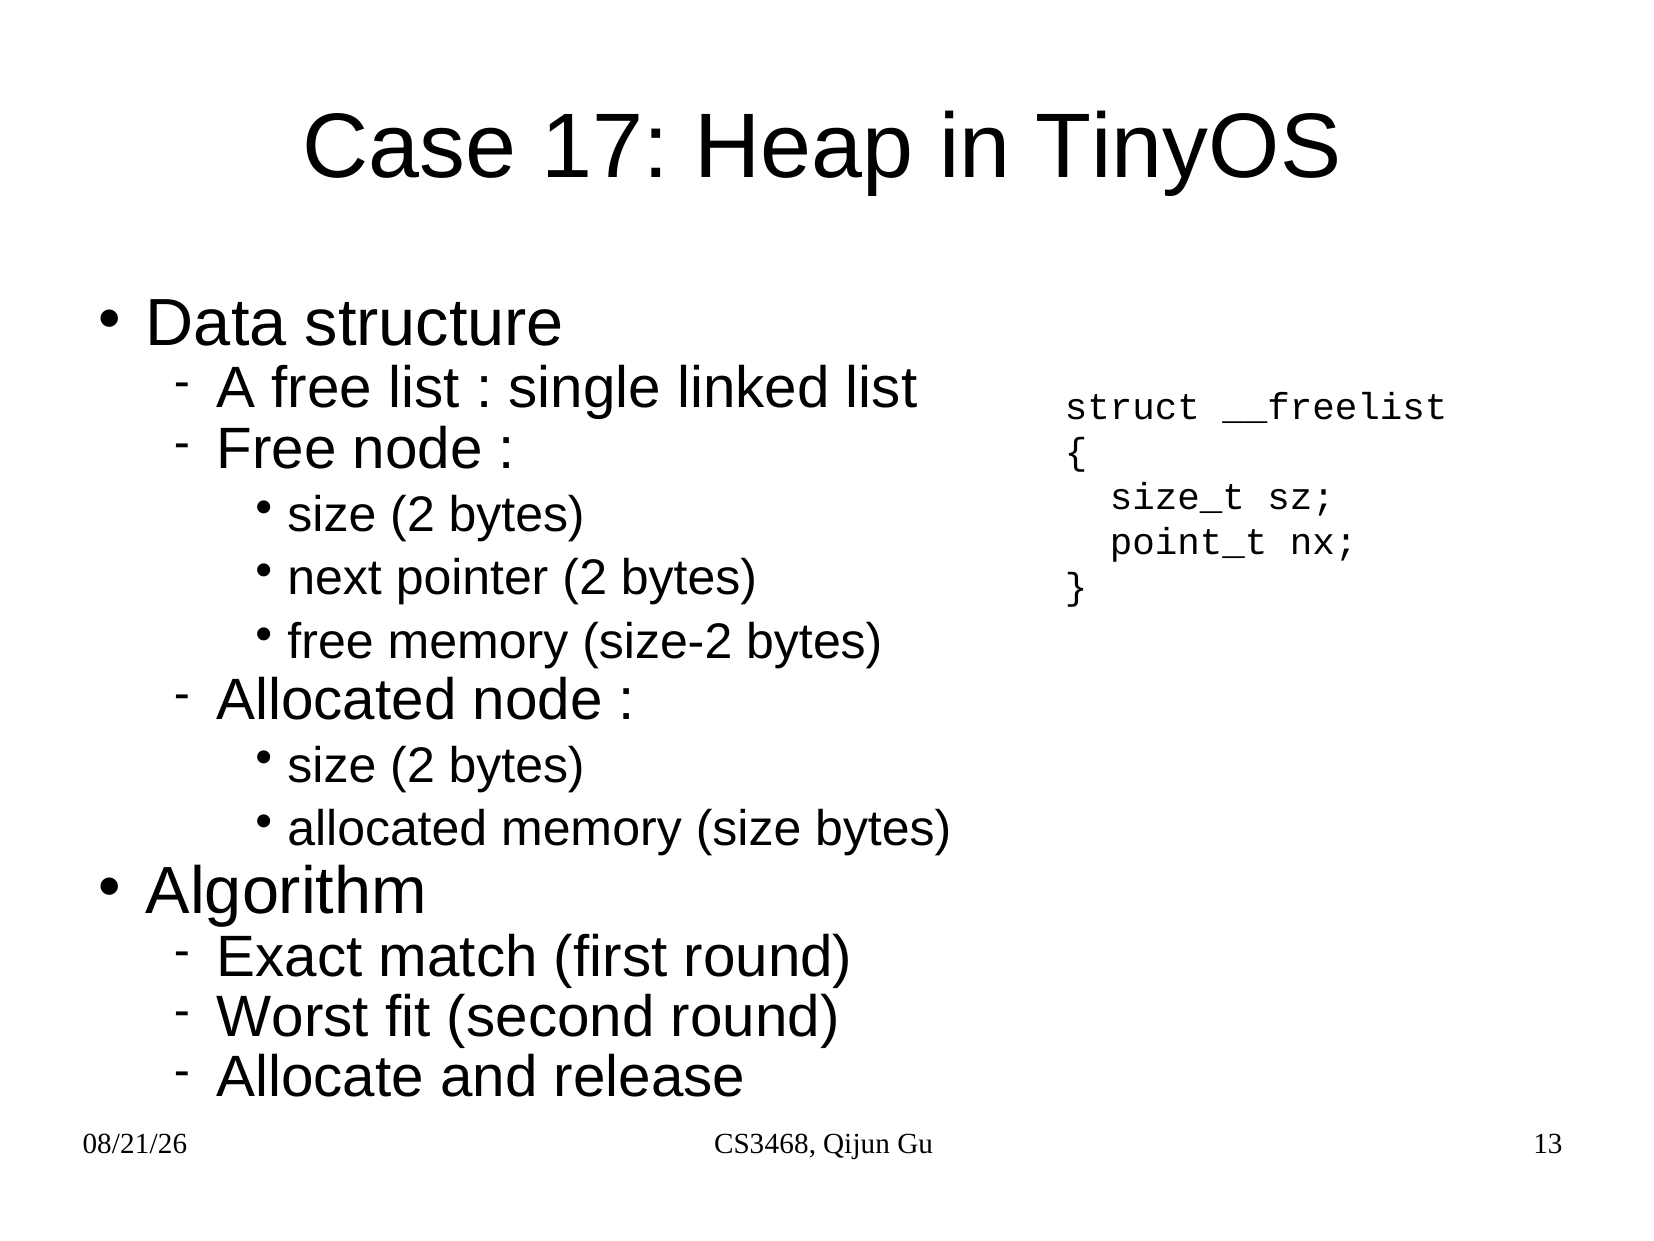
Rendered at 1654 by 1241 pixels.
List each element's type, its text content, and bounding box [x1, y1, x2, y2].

text_box struct __freelist { size_t sz; point_t nx; } [1050, 375, 1463, 660]
list Data structure A free list : single linked list Free node : size (2 bytes)‏ next pointer (2 bytes)‏ free memory (size-2 bytes)‏ Allocated node : size (2 bytes)‏ allocated memory (size bytes)‏ Algorithm Exact match (first round) Worst fit (second round) Allocate and release [82, 290, 1563, 1101]
title Case 17: Heap in TinyOS [82, 49, 1563, 249]
